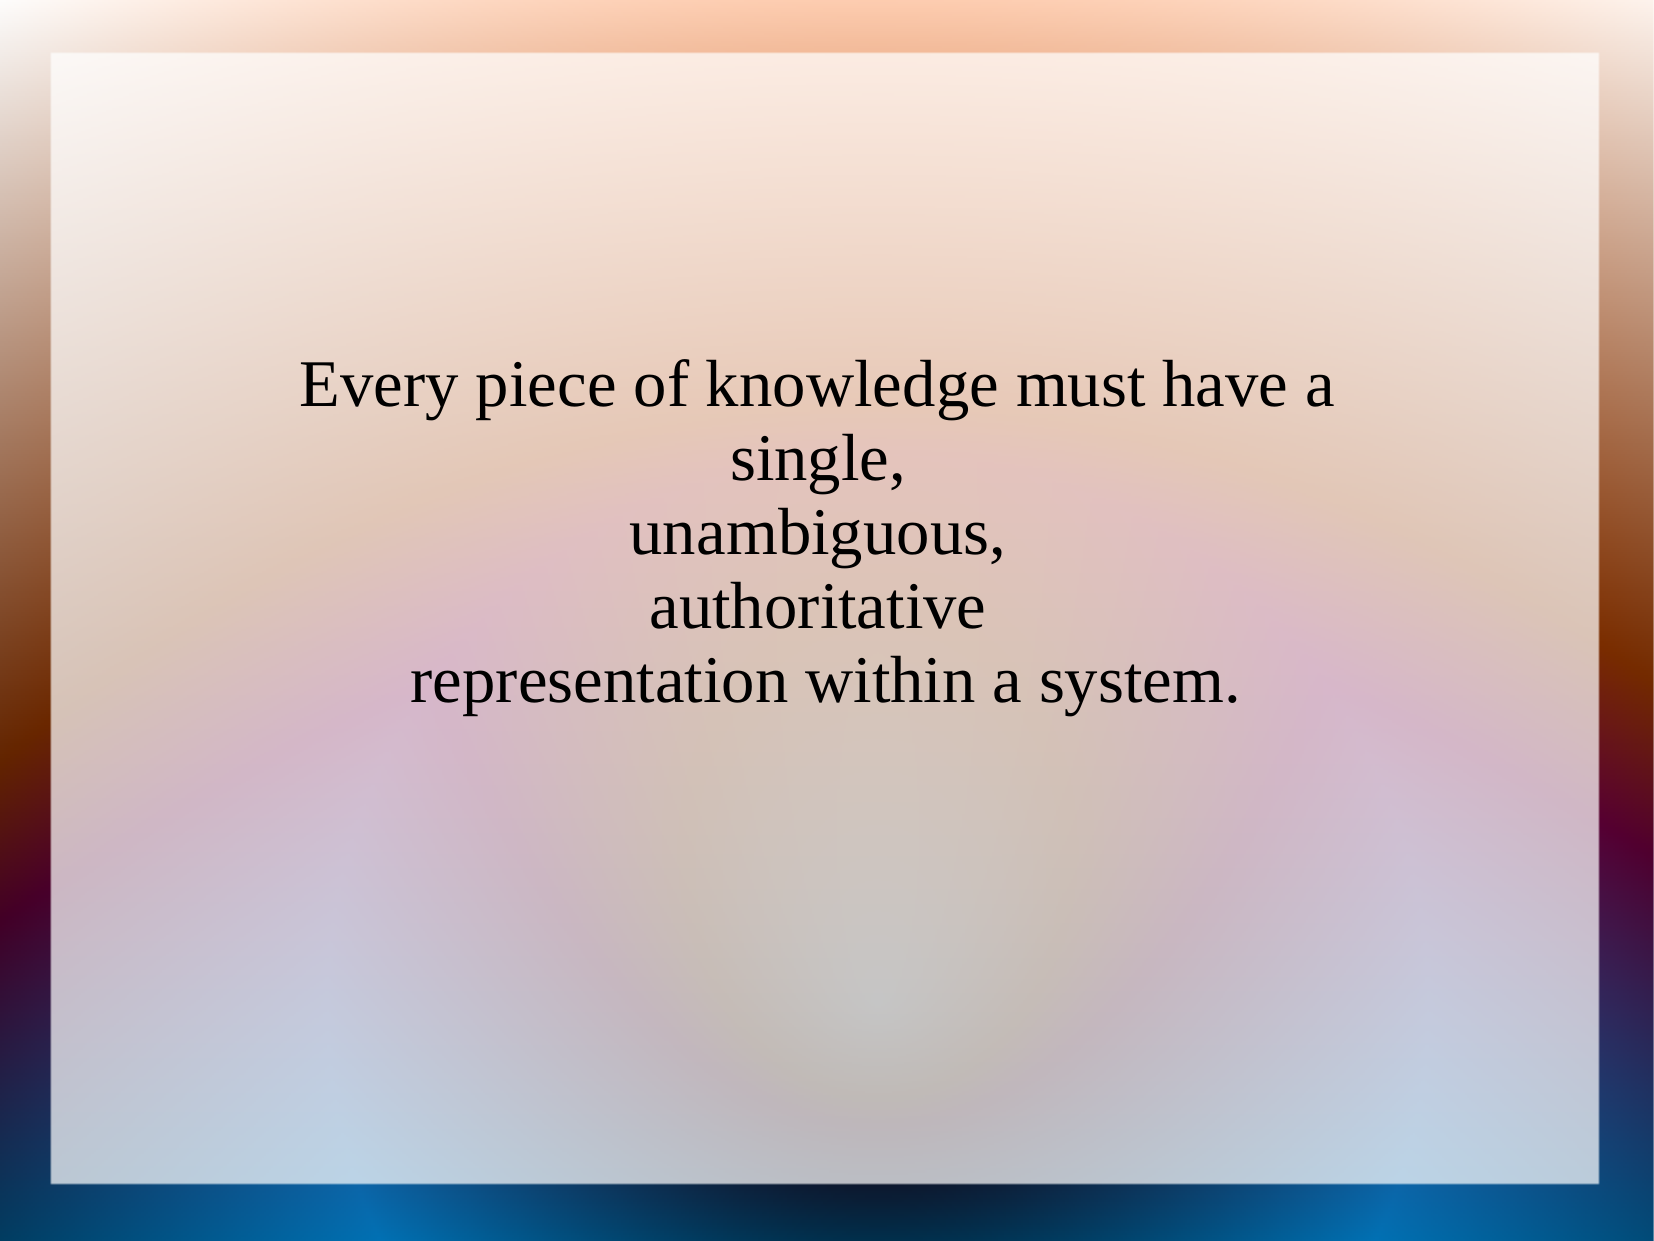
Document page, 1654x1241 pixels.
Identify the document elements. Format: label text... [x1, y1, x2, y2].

picture [0, 0, 1654, 1241]
subtitle Every piece of knowledge must have a single, unambiguous, authoritative representation within a system. [82, 55, 1571, 1010]
